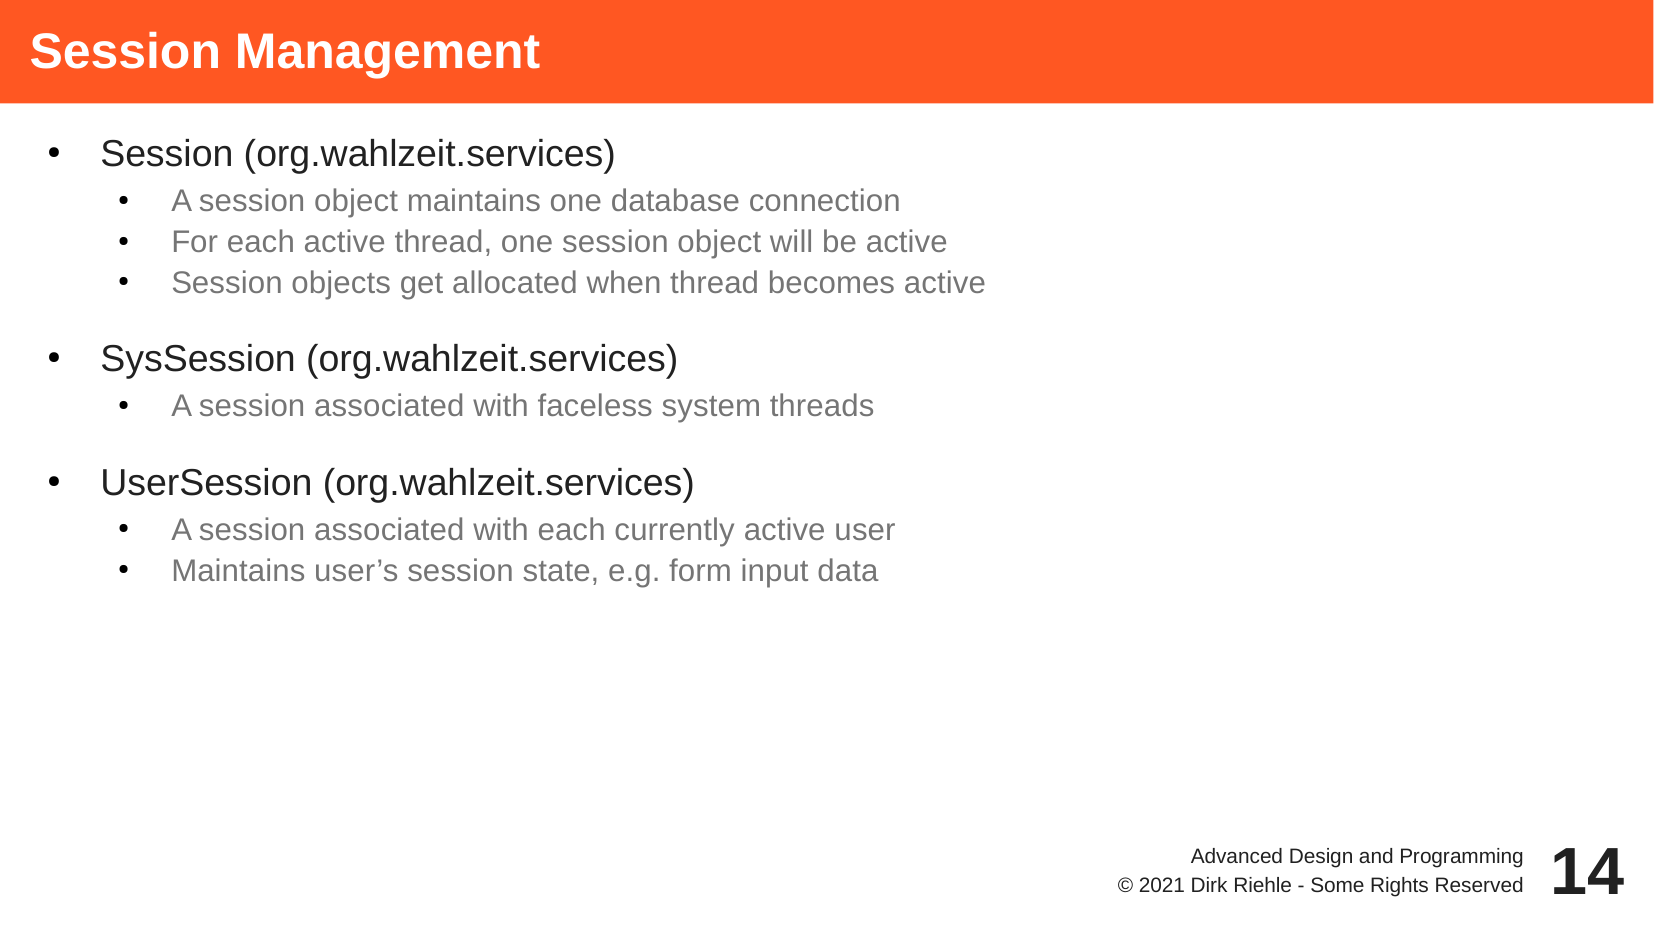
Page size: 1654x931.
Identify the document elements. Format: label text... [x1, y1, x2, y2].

list Session (org.wahlzeit.services) A session object maintains one database connection For each active thread, one session object will be active Session objects get allocated when thread becomes active SysSession (org.wahlzeit.services) A session associated with faceless system threads UserSession (org.wahlzeit.services) A session associated with each currently active user Maintains user’s session state, e.g. form input data [29, 132, 1625, 813]
title Session Management [0, 0, 1654, 104]
